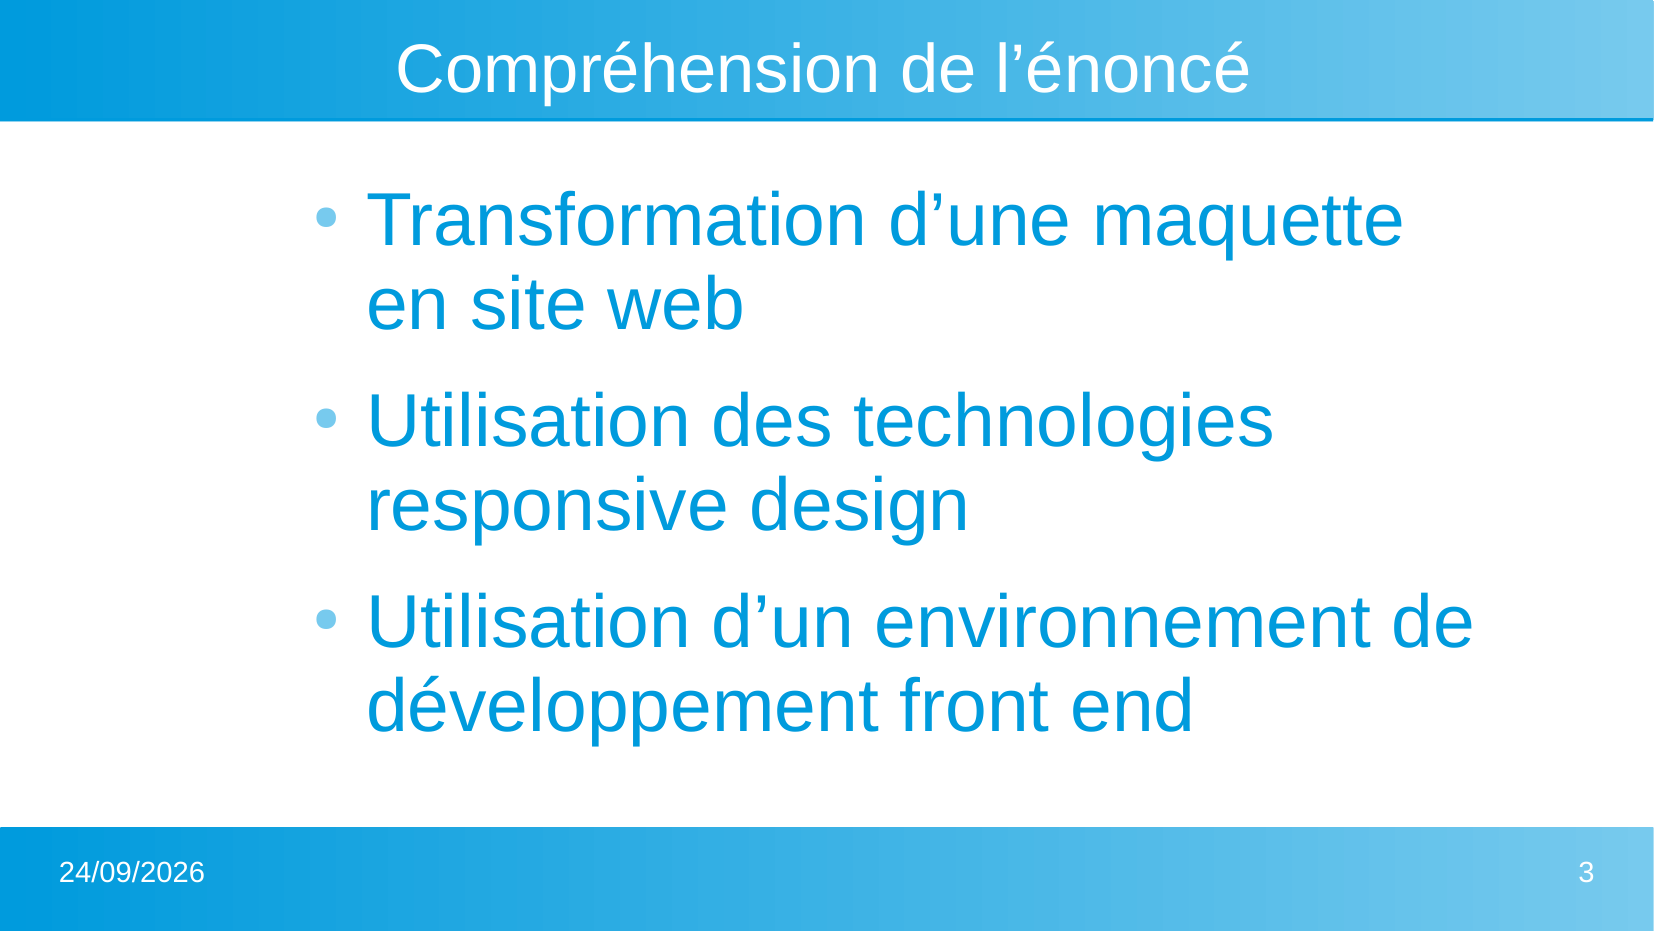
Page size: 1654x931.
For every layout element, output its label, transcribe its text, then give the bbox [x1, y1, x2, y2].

list Transformation d’une maquette en site web Utilisation des technologies responsive design Utilisation d’un environnement de développement front end [295, 177, 1477, 857]
title Compréhension de l’énoncé [324, 29, 1329, 108]
